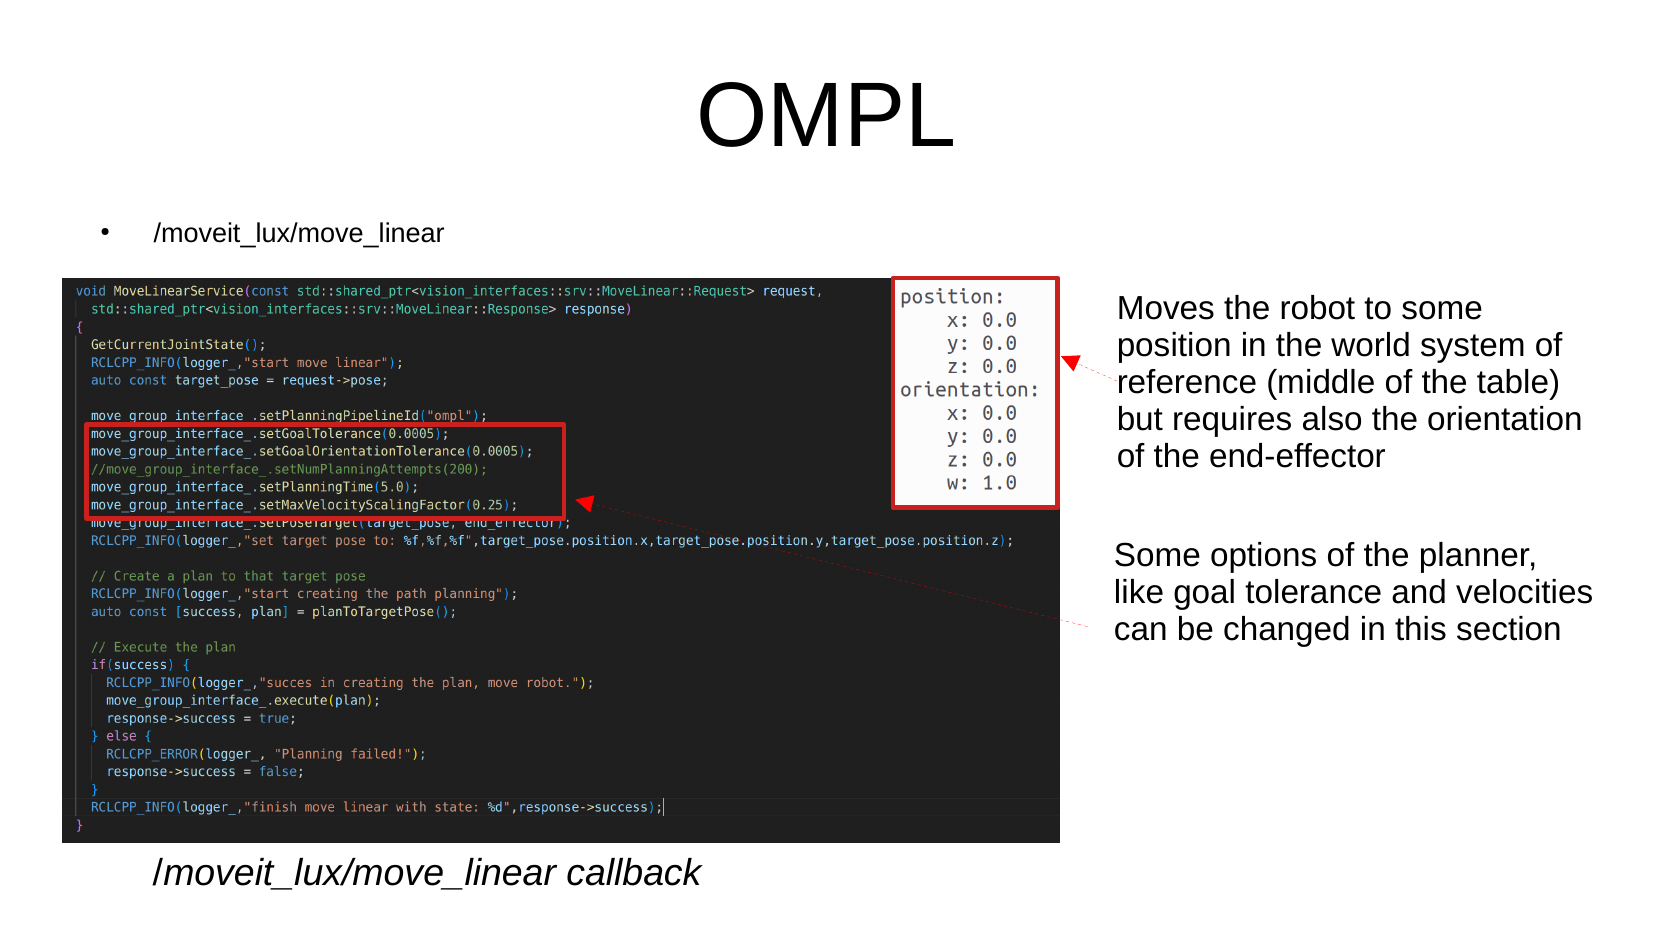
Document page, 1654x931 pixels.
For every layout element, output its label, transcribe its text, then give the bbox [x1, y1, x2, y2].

picture [895, 280, 1055, 505]
title OMPL [82, 37, 1571, 193]
text_box Some options of the planner, like goal tolerance and velocities can be changed in this section [1099, 523, 1610, 704]
picture [62, 278, 1060, 843]
text_box /moveit_lux/move_linear callback [96, 806, 1060, 901]
list /moveit_lux/move_linear [82, 217, 1571, 758]
text_box Moves the robot to some position in the world system of reference (middle of the table) but requires also the orientation of the end-effector [1102, 208, 1613, 525]
